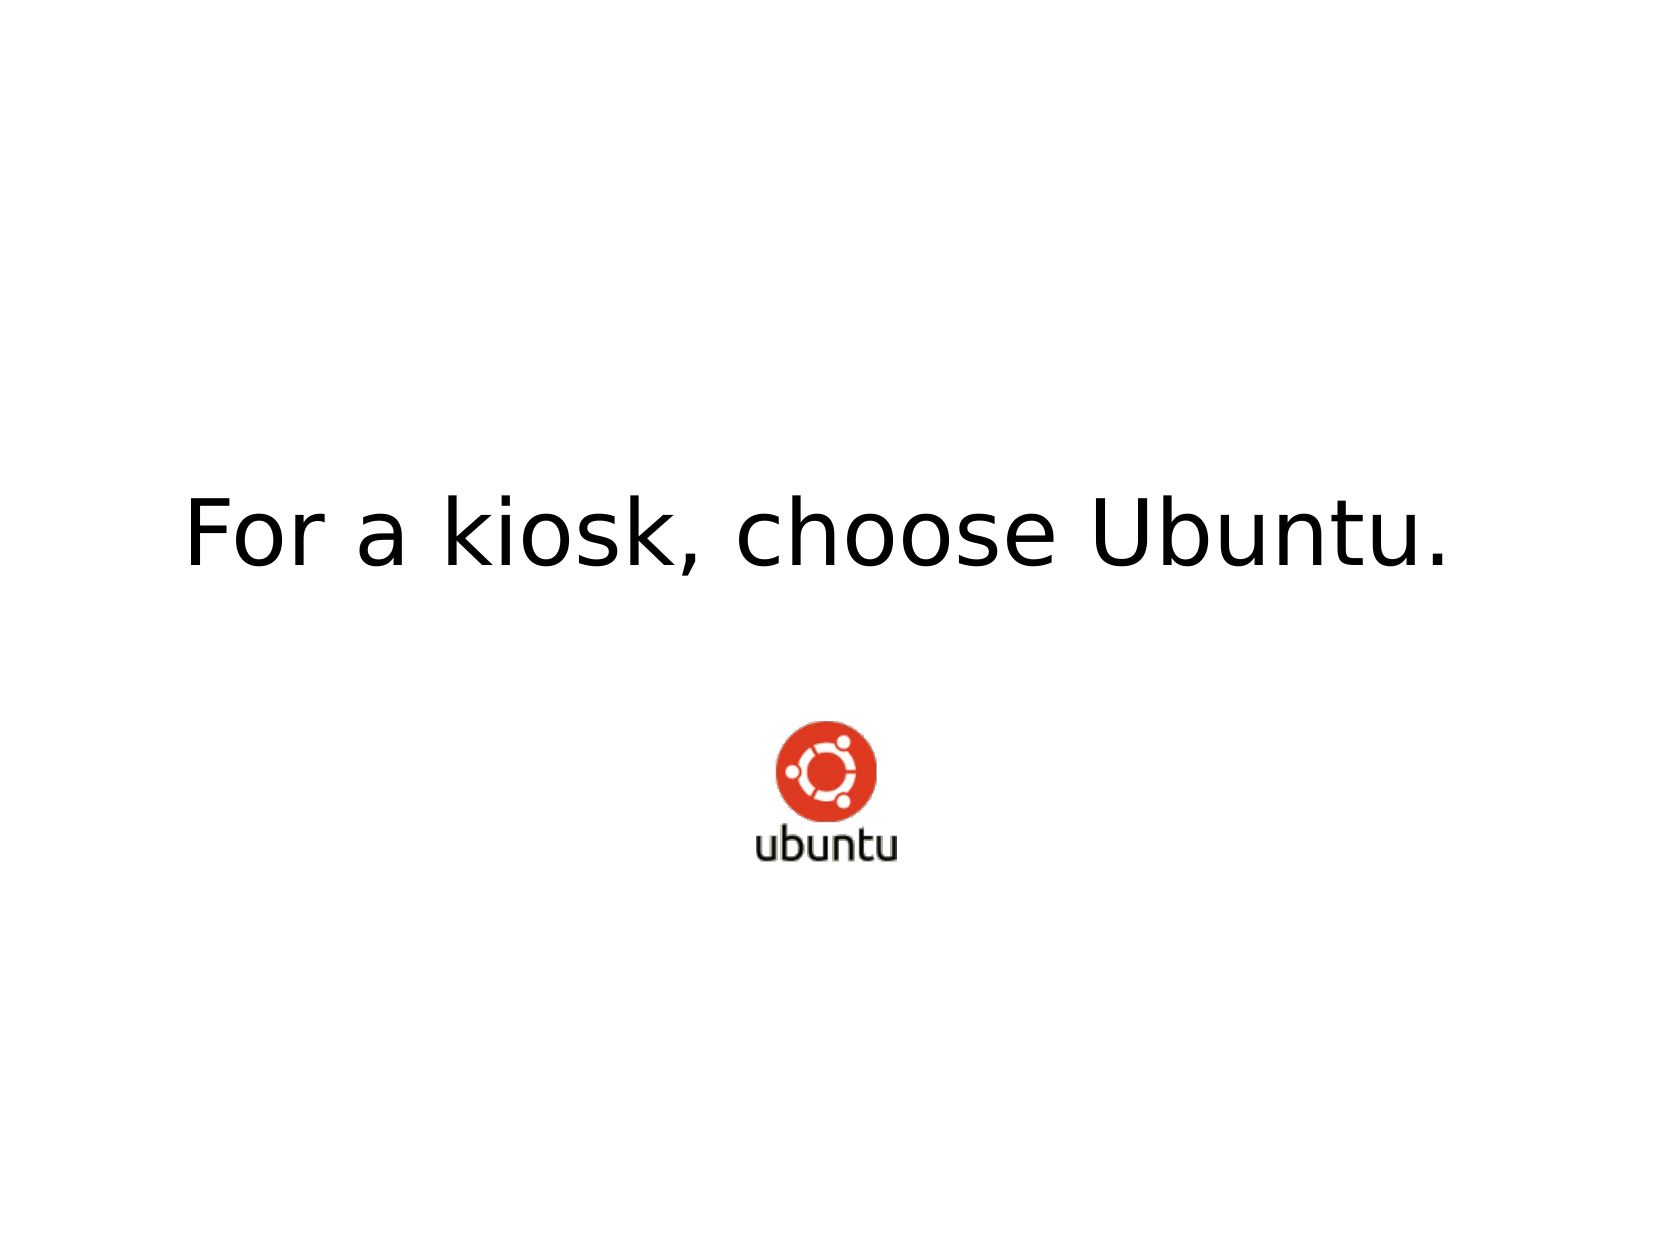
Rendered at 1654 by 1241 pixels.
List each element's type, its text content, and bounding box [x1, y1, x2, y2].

picture [756, 720, 897, 863]
title For a kiosk, choose Ubuntu. [75, 430, 1563, 638]
